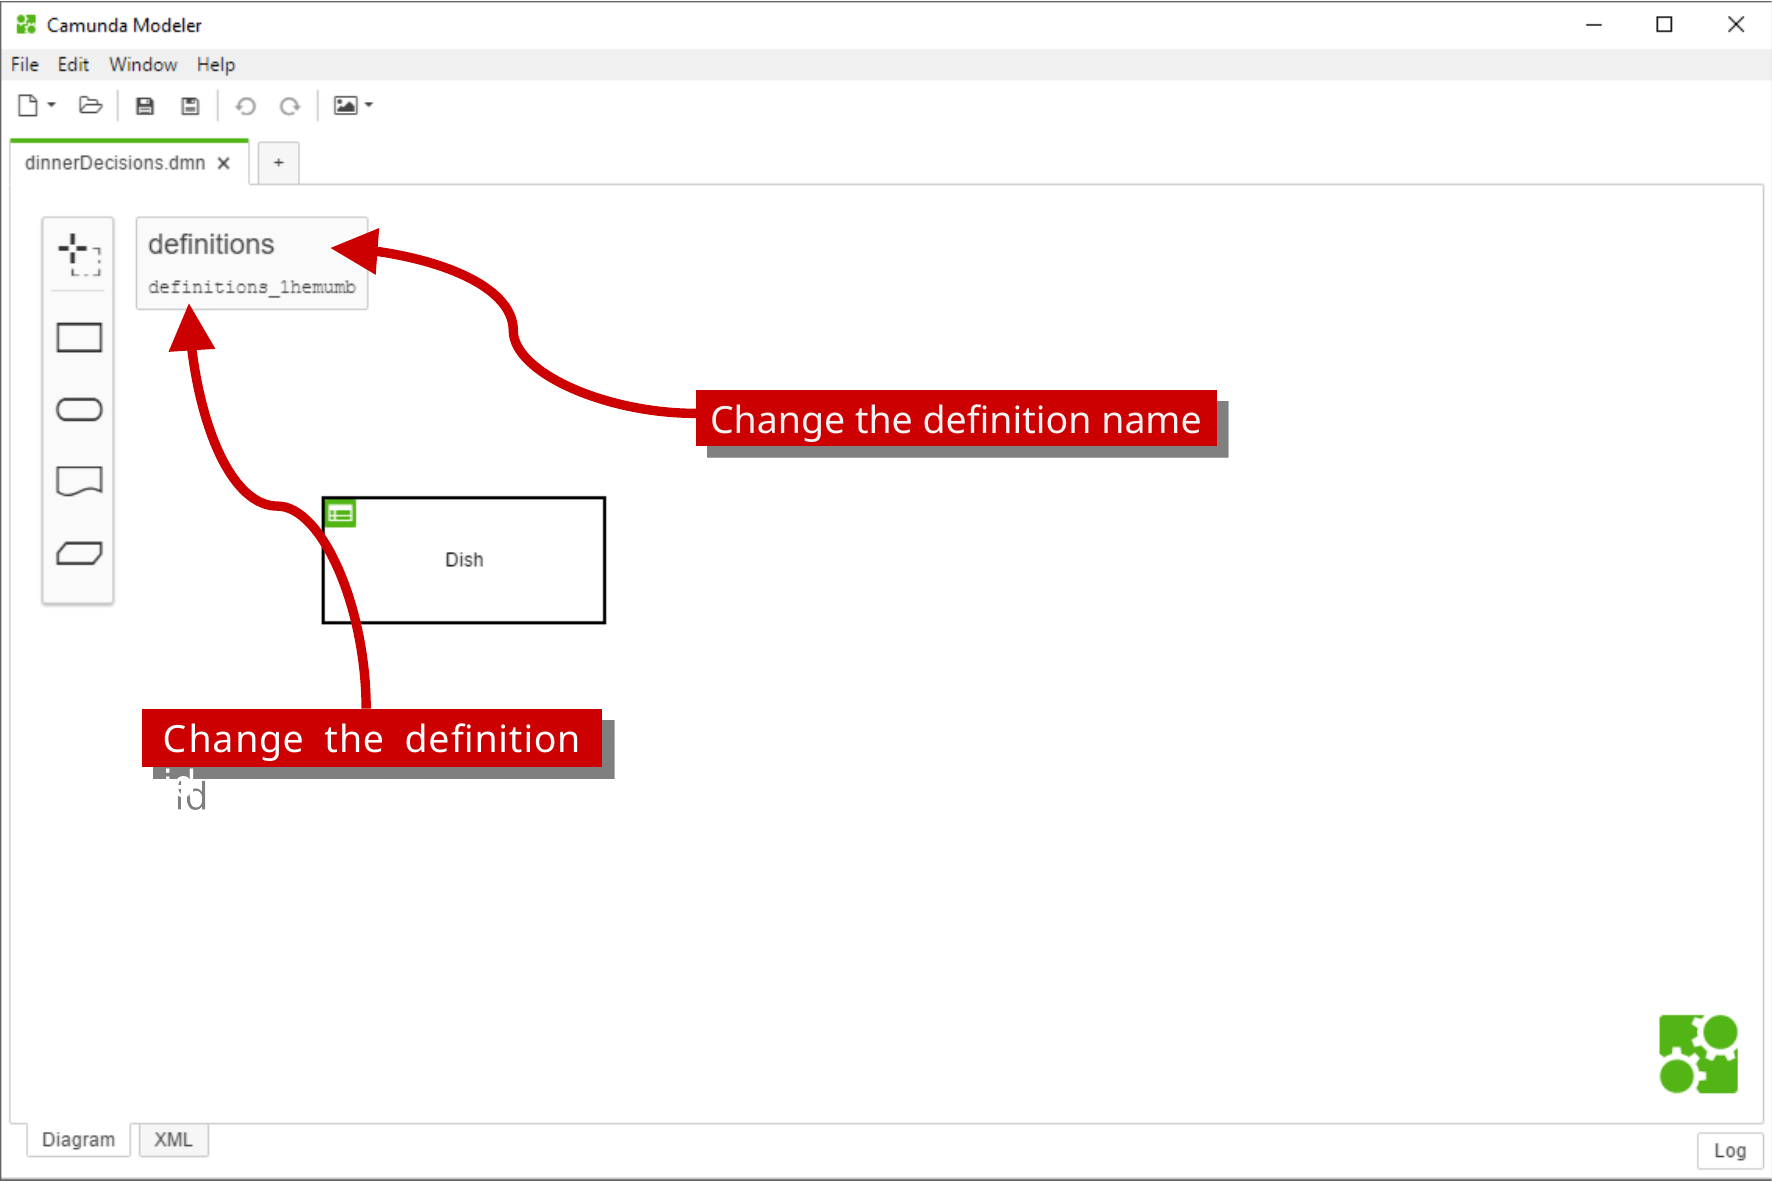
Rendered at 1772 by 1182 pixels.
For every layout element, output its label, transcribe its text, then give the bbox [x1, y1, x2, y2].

text_box Change the definition name [696, 390, 1217, 446]
picture [0, 1, 1772, 1182]
text_box Change the definition id [142, 709, 602, 767]
